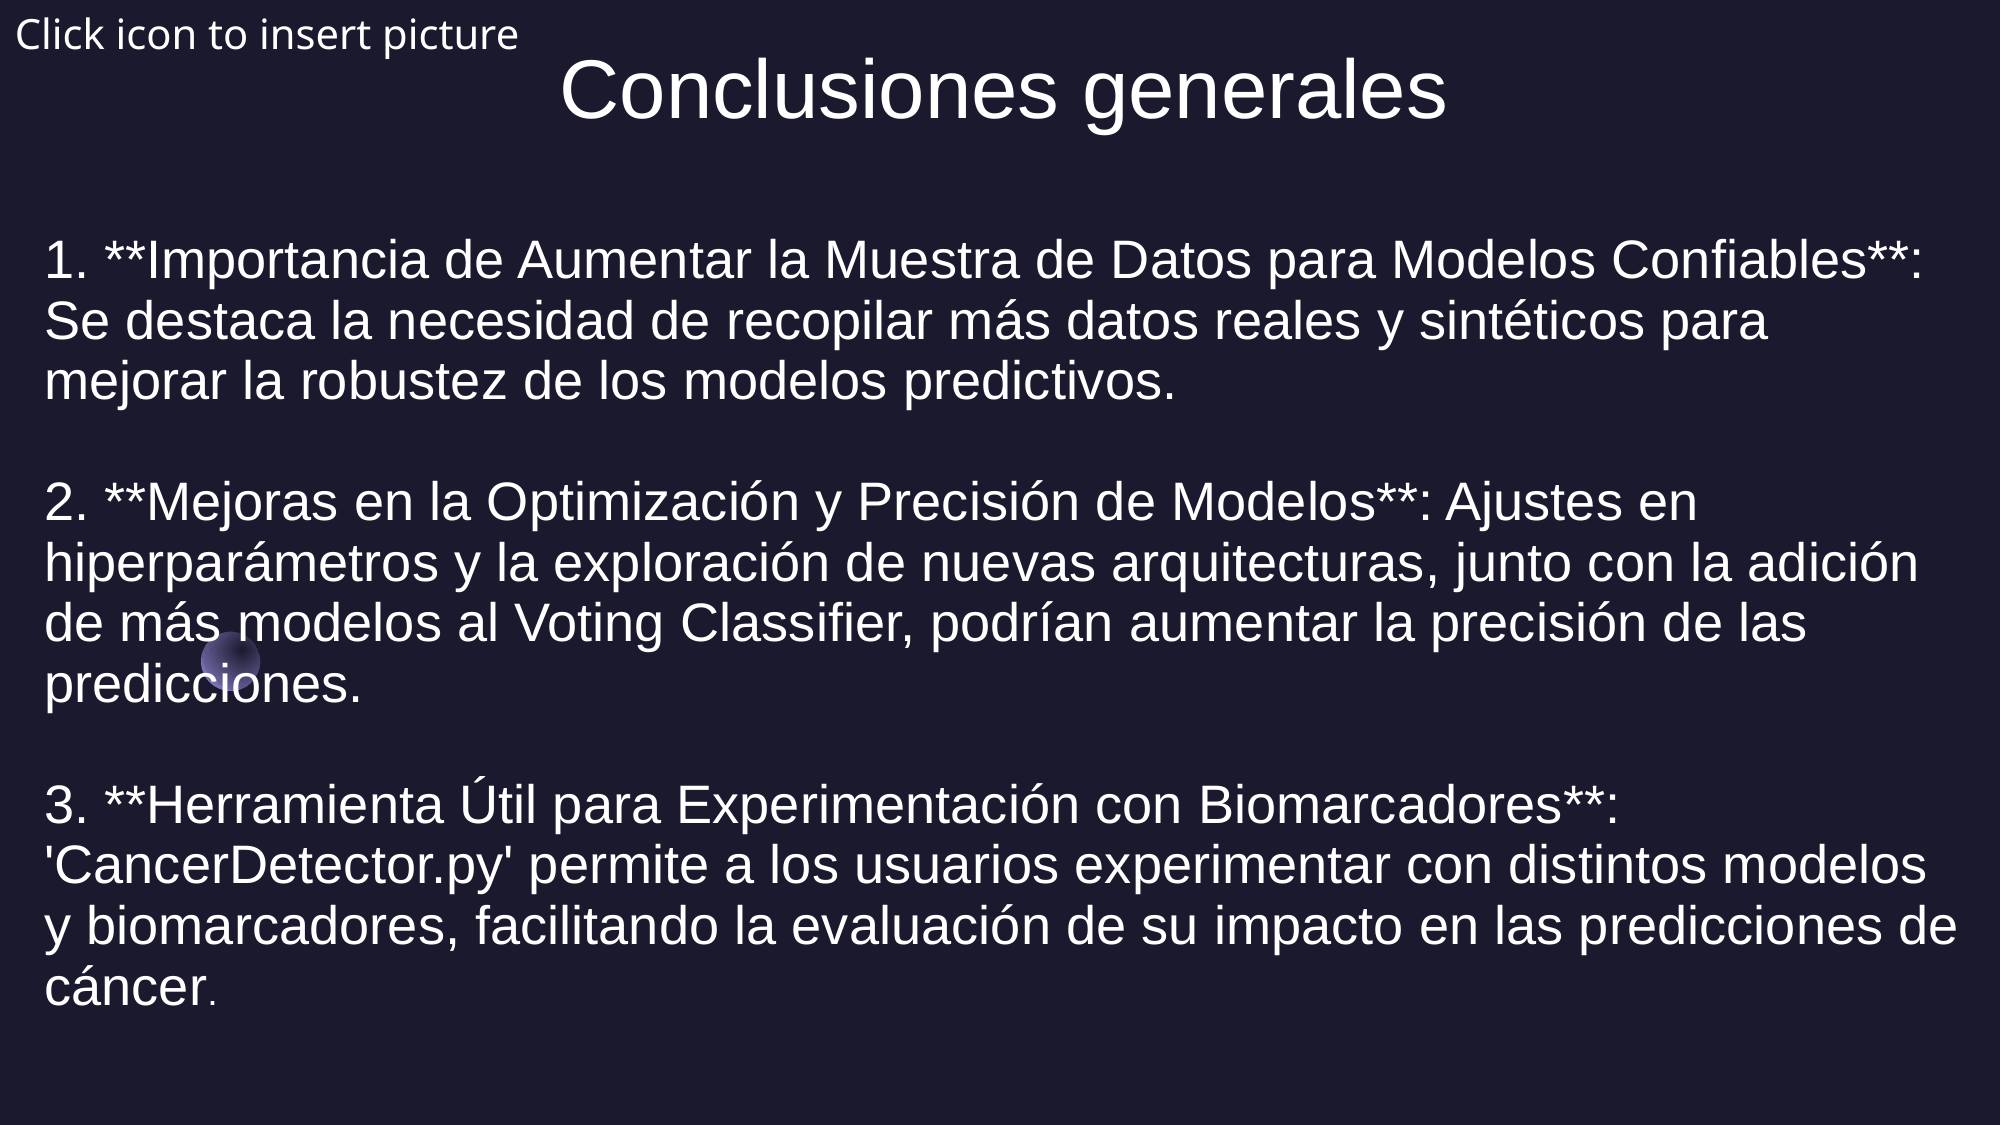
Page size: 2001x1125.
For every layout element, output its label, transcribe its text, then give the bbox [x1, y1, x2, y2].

text_box 1. **Importancia de Aumentar la Muestra de Datos para Modelos Confiables**: Se destaca la necesidad de recopilar más datos reales y sintéticos para mejorar la robustez de los modelos predictivos. 2. **Mejoras en la Optimización y Precisión de Modelos**: Ajustes en hiperparámetros y la exploración de nuevas arquitecturas, junto con la adición de más modelos al Voting Classifier, podrían aumentar la precisión de las predicciones. 3. **Herramienta Útil para Experimentación con Biomarcadores**: 'CancerDetector.py' permite a los usuarios experimentar con distintos modelos y biomarcadores, facilitando la evaluación de su impacto en las predicciones de cáncer. [29, 222, 1981, 1025]
text_box Conclusiones generales [23, 35, 1985, 223]
